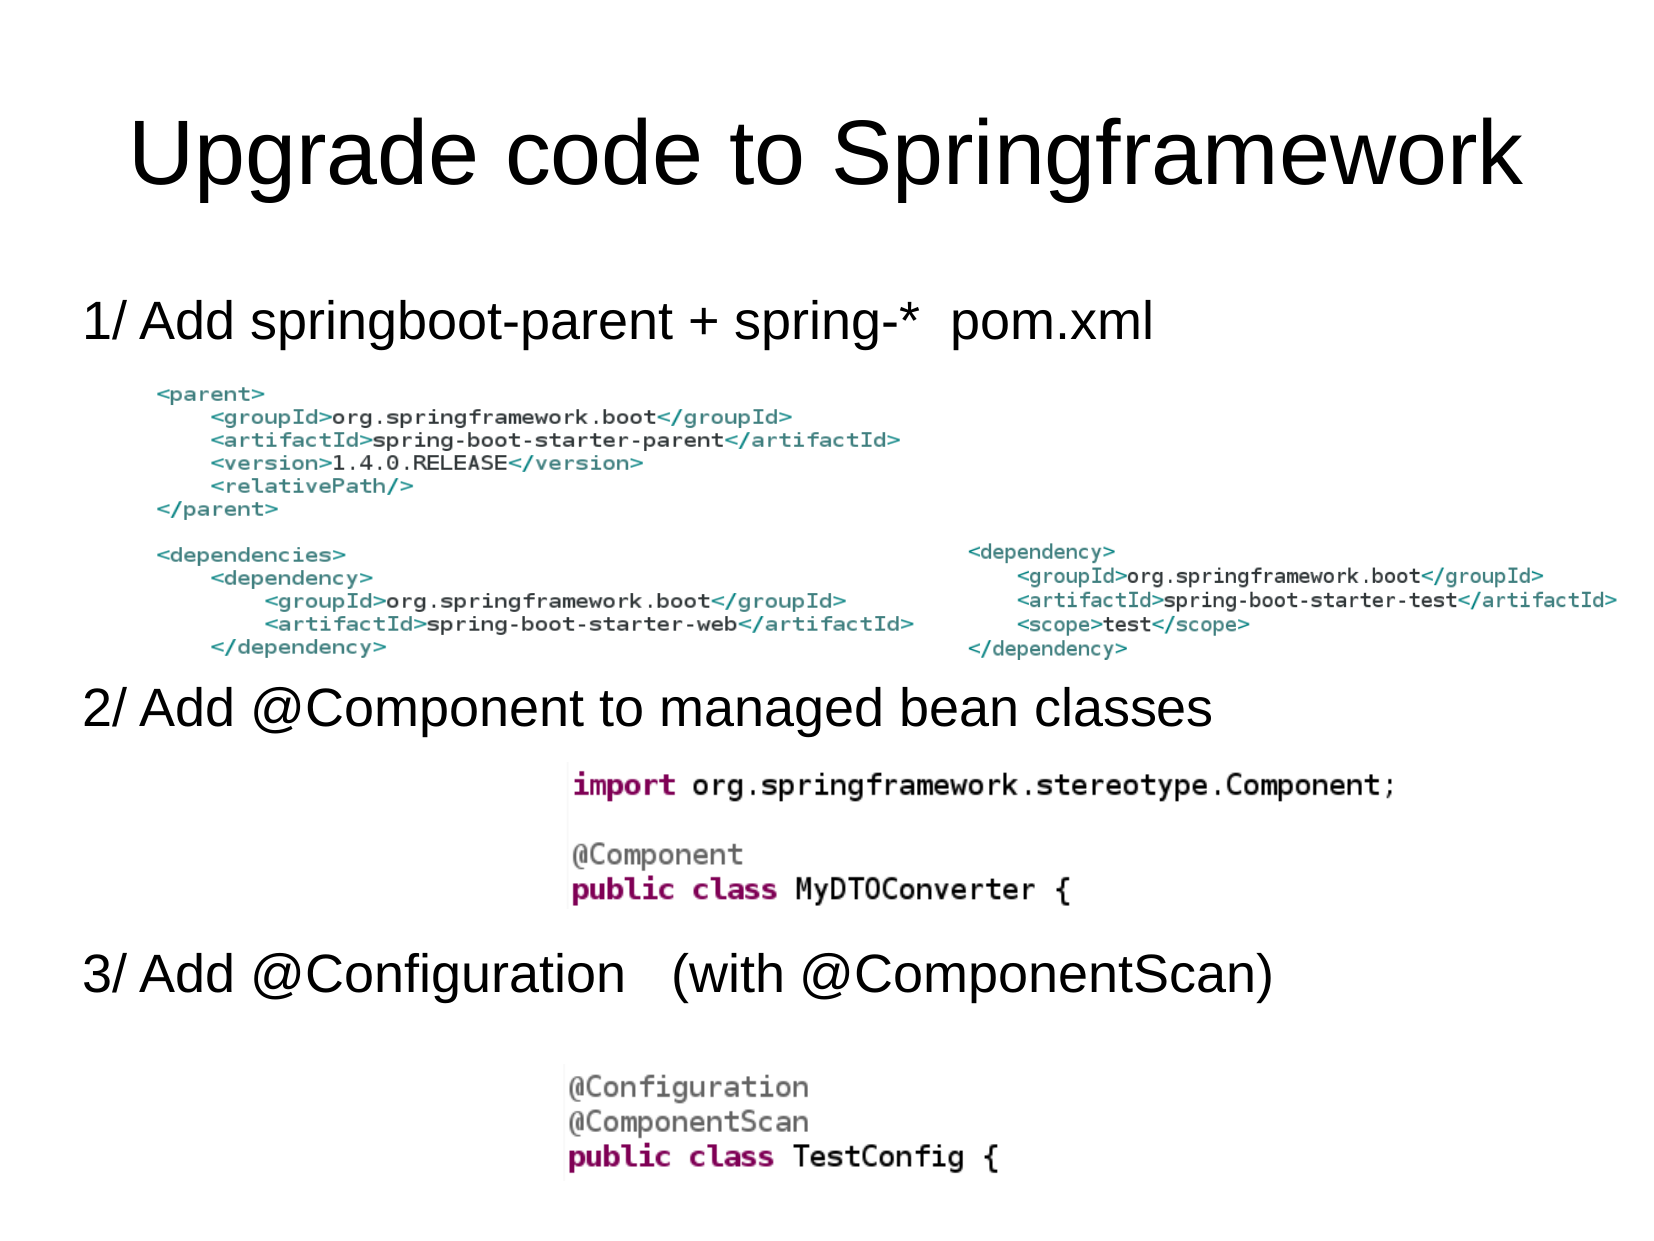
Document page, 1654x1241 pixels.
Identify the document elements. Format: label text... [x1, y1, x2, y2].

picture [564, 762, 1412, 909]
picture [150, 381, 927, 661]
picture [562, 1064, 1021, 1181]
list 1/ Add springboot-parent + spring-* pom.xml 2/ Add @Component to managed bean classes 3/ Add @Configuration (with @ComponentScan) [82, 290, 1571, 1010]
picture [960, 539, 1621, 661]
title Upgrade code to Springframework [82, 49, 1571, 257]
